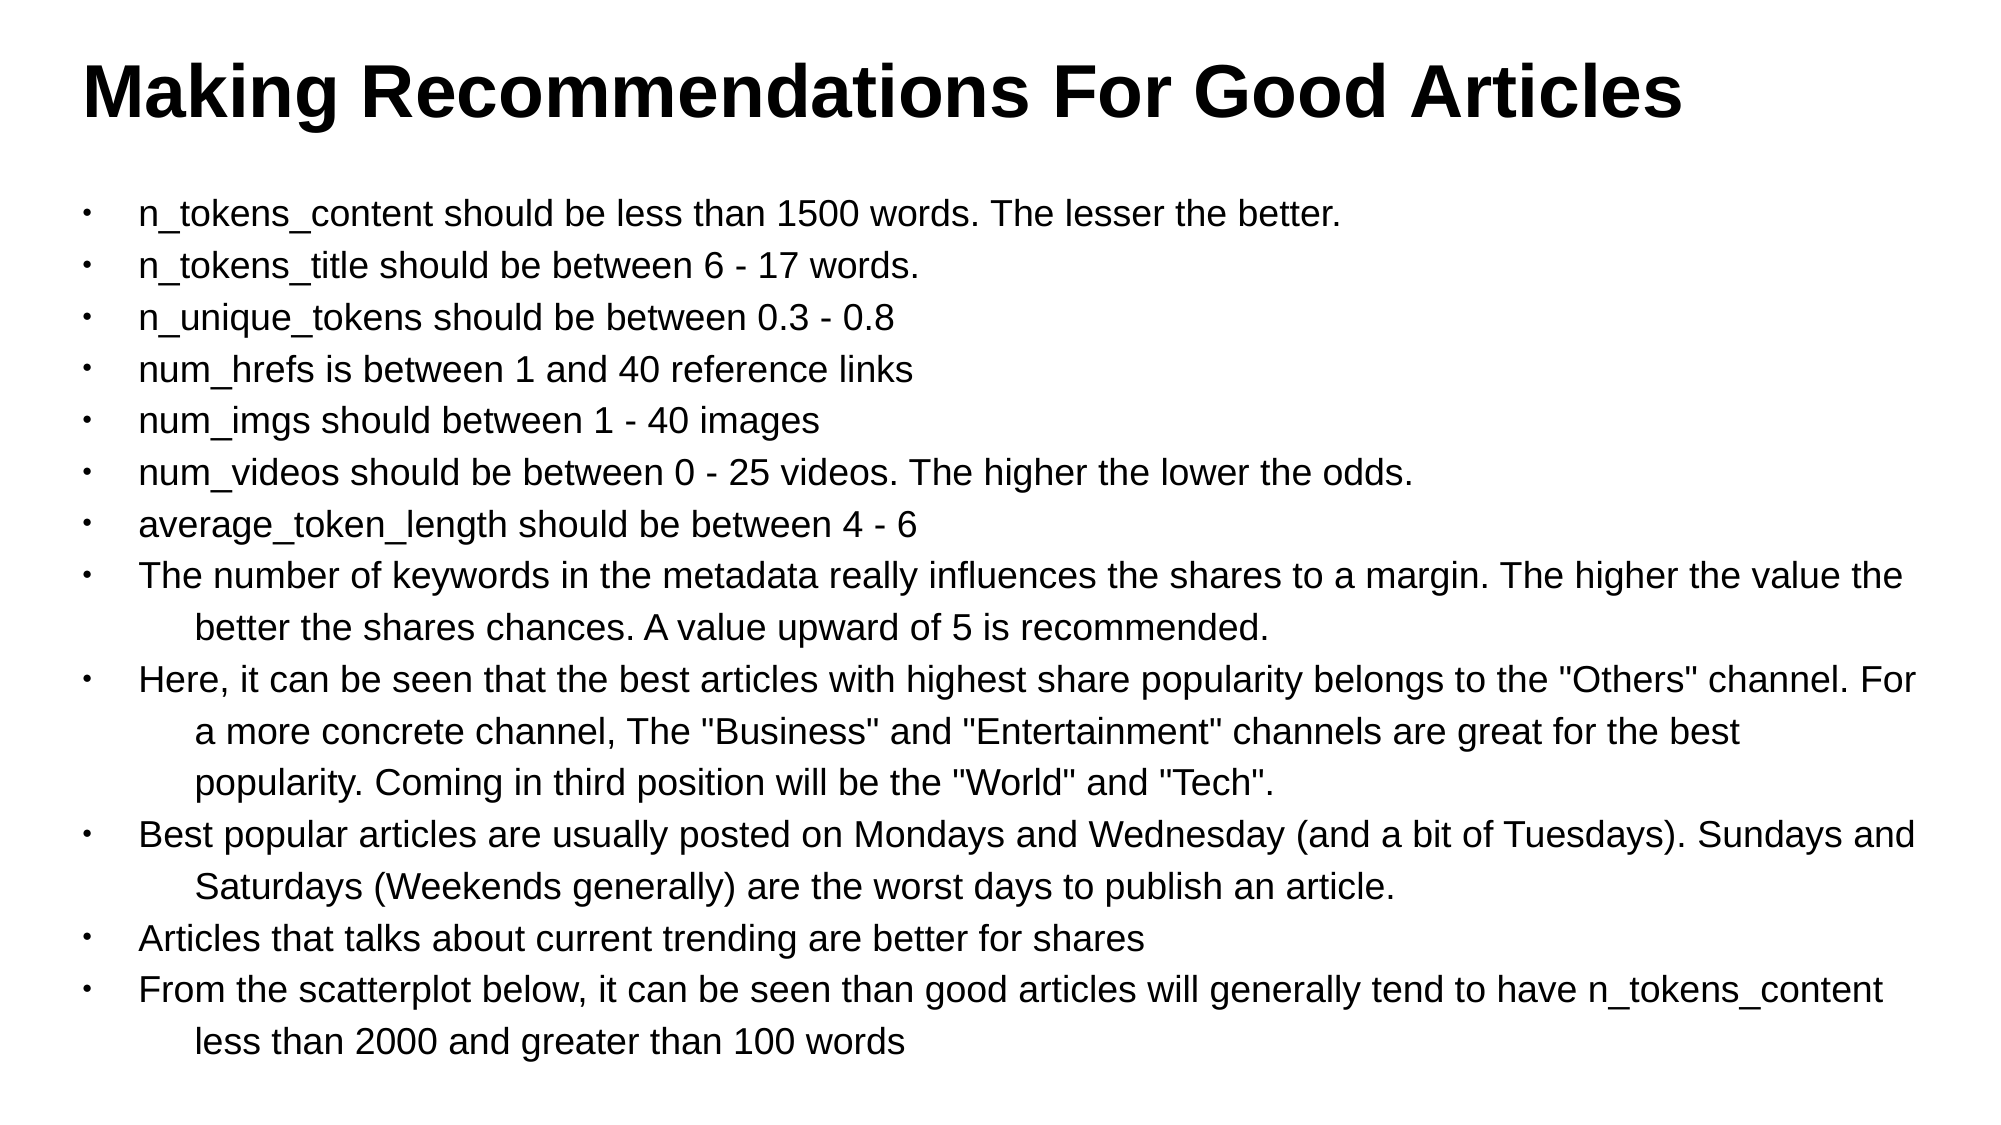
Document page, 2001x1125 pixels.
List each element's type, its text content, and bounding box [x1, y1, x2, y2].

text_box Making Recommendations For Good Articles n_tokens_content should be less than 1500 words. The lesser the better. n_tokens_title should be between 6 - 17 words. n_unique_tokens should be between 0.3 - 0.8 num_hrefs is between 1 and 40 reference links num_imgs should between 1 - 40 images num_videos should be between 0 - 25 videos. The higher the lower the odds. average_token_length should be between 4 - 6 The number of keywords in the metadata really influences the shares to a margin. The higher the value the better the shares chances. A value upward of 5 is recommended. Here, it can be seen that the best articles with highest share popularity belongs to the "Others" channel. For a more concrete channel, The "Business" and "Entertainment" channels are great for the best popularity. Coming in third position will be the "World" and "Tech". Best popular articles are usually posted on Mondays and Wednesday (and a bit of Tuesdays). Sundays and Saturdays (Weekends generally) are the worst days to publish an article. Articles that talks about current trending are better for shares From the scatterplot below, it can be seen than good articles will generally tend to have n_tokens_content less than 2000 and greater than 100 words [67, 0, 1933, 1070]
